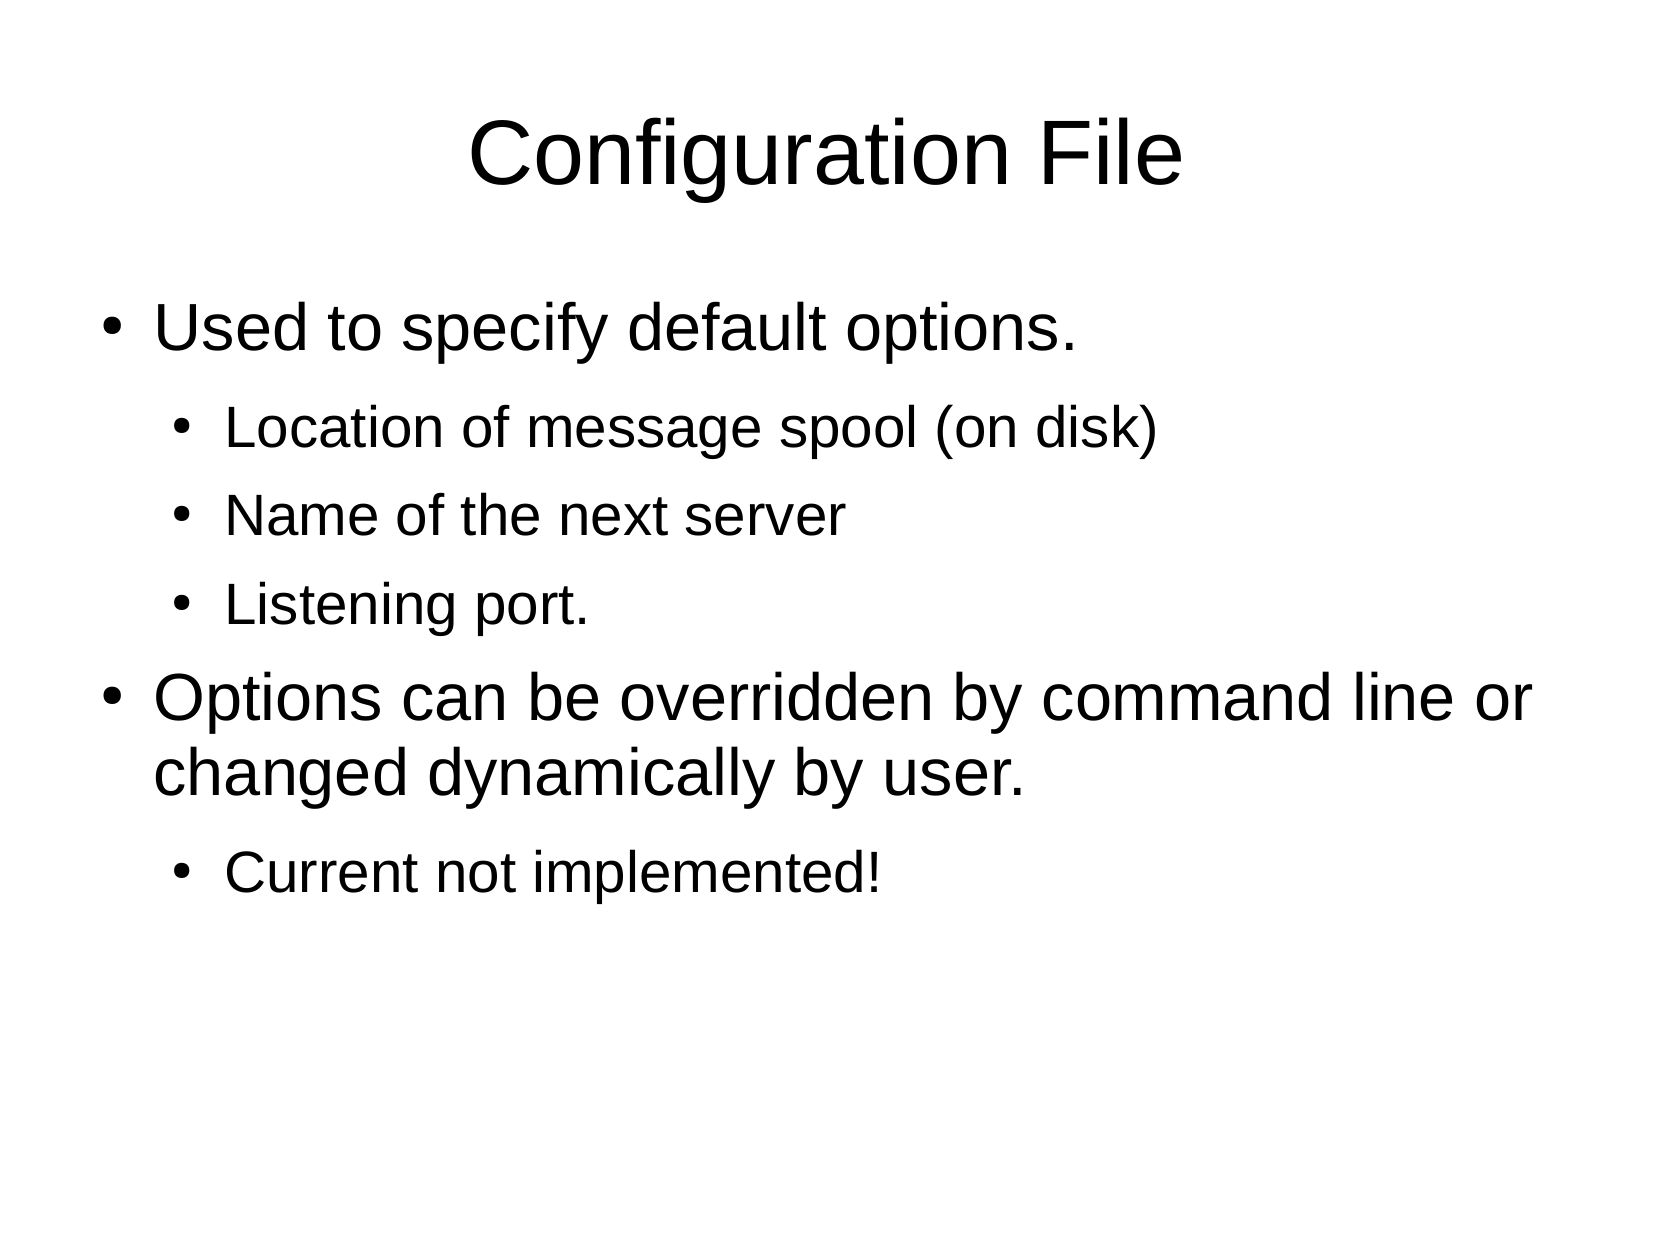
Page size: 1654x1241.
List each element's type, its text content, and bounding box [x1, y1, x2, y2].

list Used to specify default options. Location of message spool (on disk) Name of the next server Listening port. Options can be overridden by command line or changed dynamically by user. Current not implemented! [82, 290, 1571, 1094]
title Configuration File [82, 56, 1571, 250]
